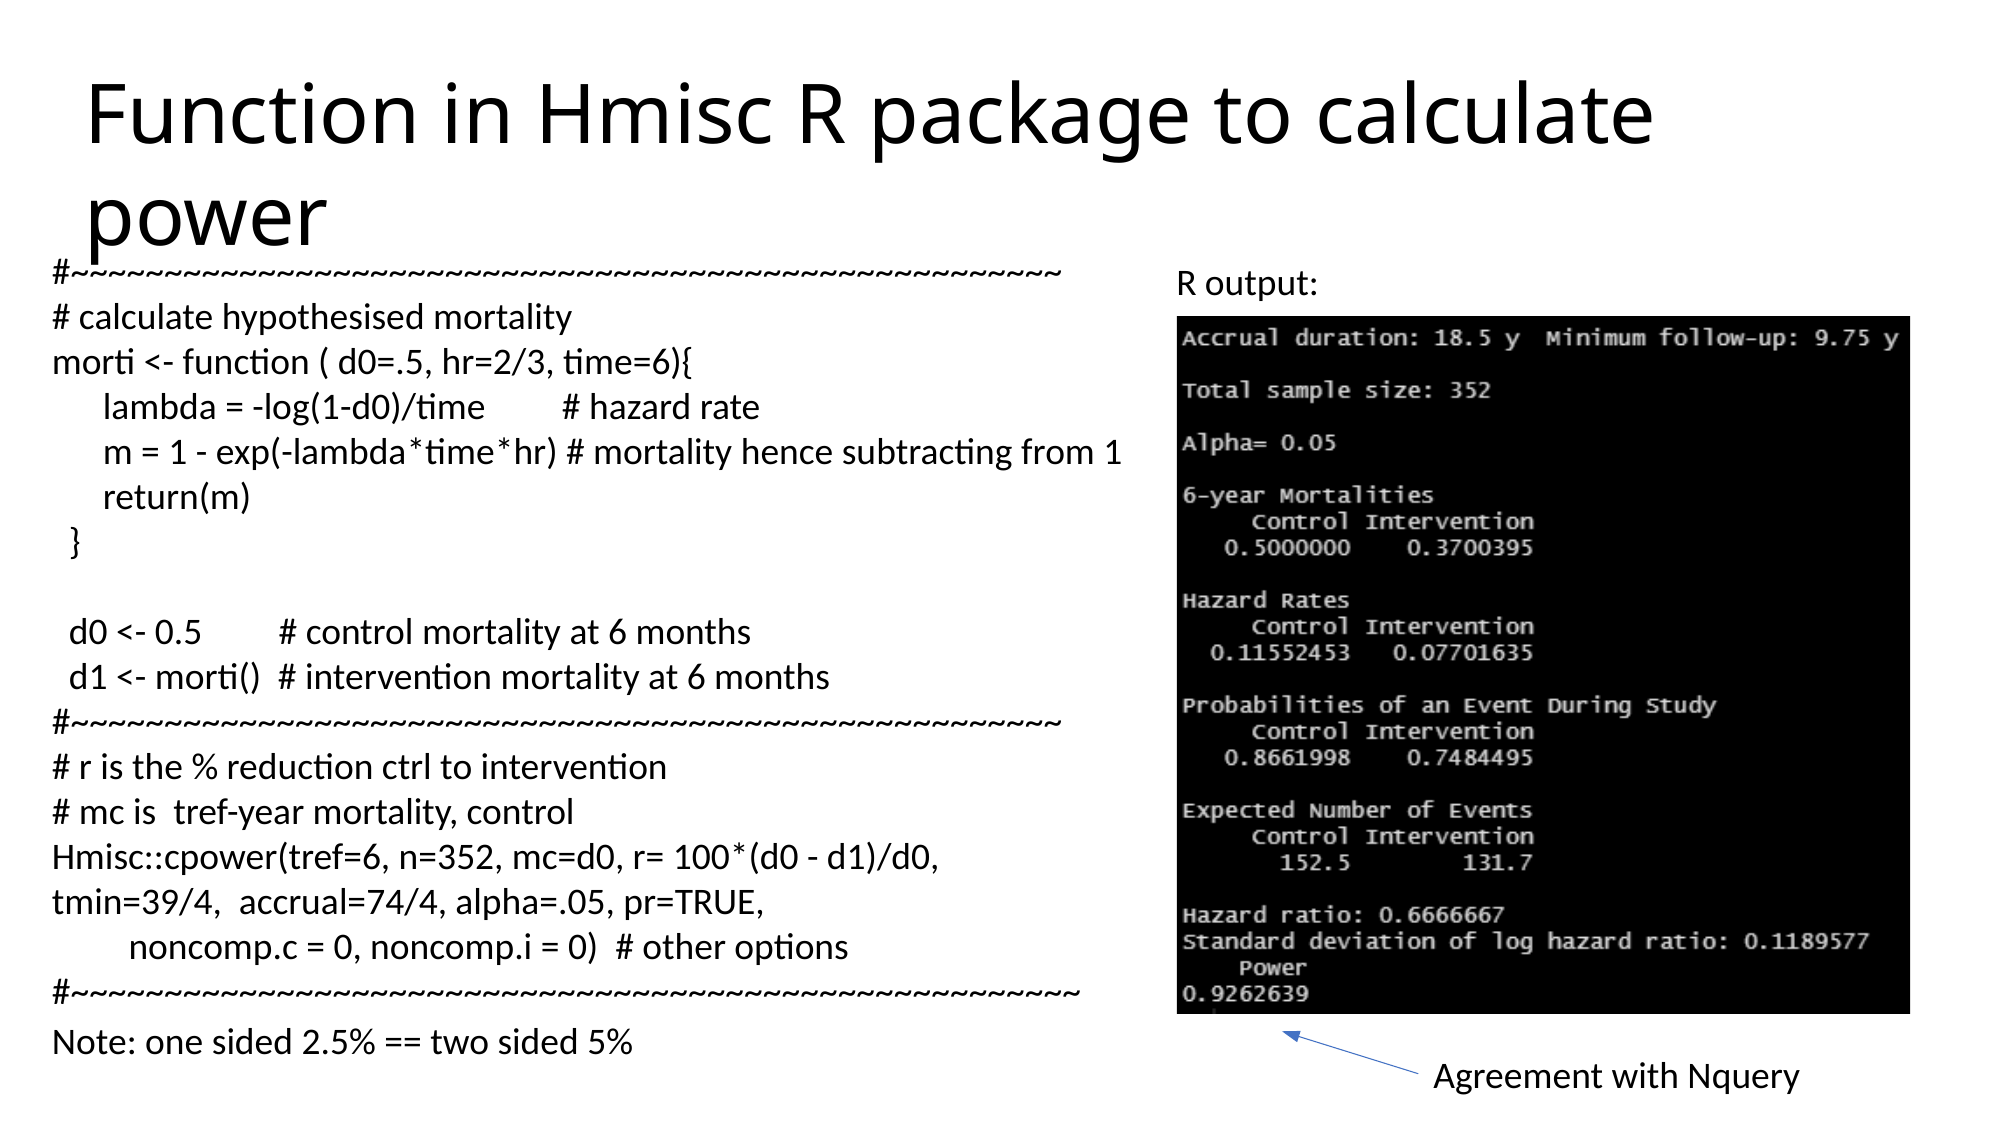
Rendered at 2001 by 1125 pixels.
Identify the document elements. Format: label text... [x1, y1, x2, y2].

picture [1176, 316, 1911, 1014]
text_box R output: [1161, 250, 1808, 312]
text_box Note: one sided 2.5% == two sided 5% [36, 1009, 1160, 1070]
text_box #~~~~~~~~~~~~~~~~~~~~~~~~~~~~~~~~~~~~~~~~~~~~~~~~~~~~~ # calculate hypothesised mortality morti <- function ( d0=.5, hr=2/3, time=6){ lambda = -log(1-d0)/time # hazard rate m = 1 - exp(-lambda*time*hr) # mortality hence subtracting from 1 return(m) } d0 <- 0.5 # control mortality at 6 months d1 <- morti() # intervention mortality at 6 months #~~~~~~~~~~~~~~~~~~~~~~~~~~~~~~~~~~~~~~~~~~~~~~~~~~~~~ # r is the % reduction ctrl to intervention # mc is tref-year mortality, control Hmisc::cpower(tref=6, n=352, mc=d0, r= 100*(d0 - d1)/d0, tmin=39/4, accrual=74/4, alpha=.05, pr=TRUE, noncomp.c = 0, noncomp.i = 0) # other options #~~~~~~~~~~~~~~~~~~~~~~~~~~~~~~~~~~~~~~~~~~~~~~~~~~~~~~ [36, 239, 1160, 1009]
title Function in Hmisc R package to calculate power [69, 55, 1911, 273]
text_box Agreement with Nquery [1418, 1043, 1911, 1105]
